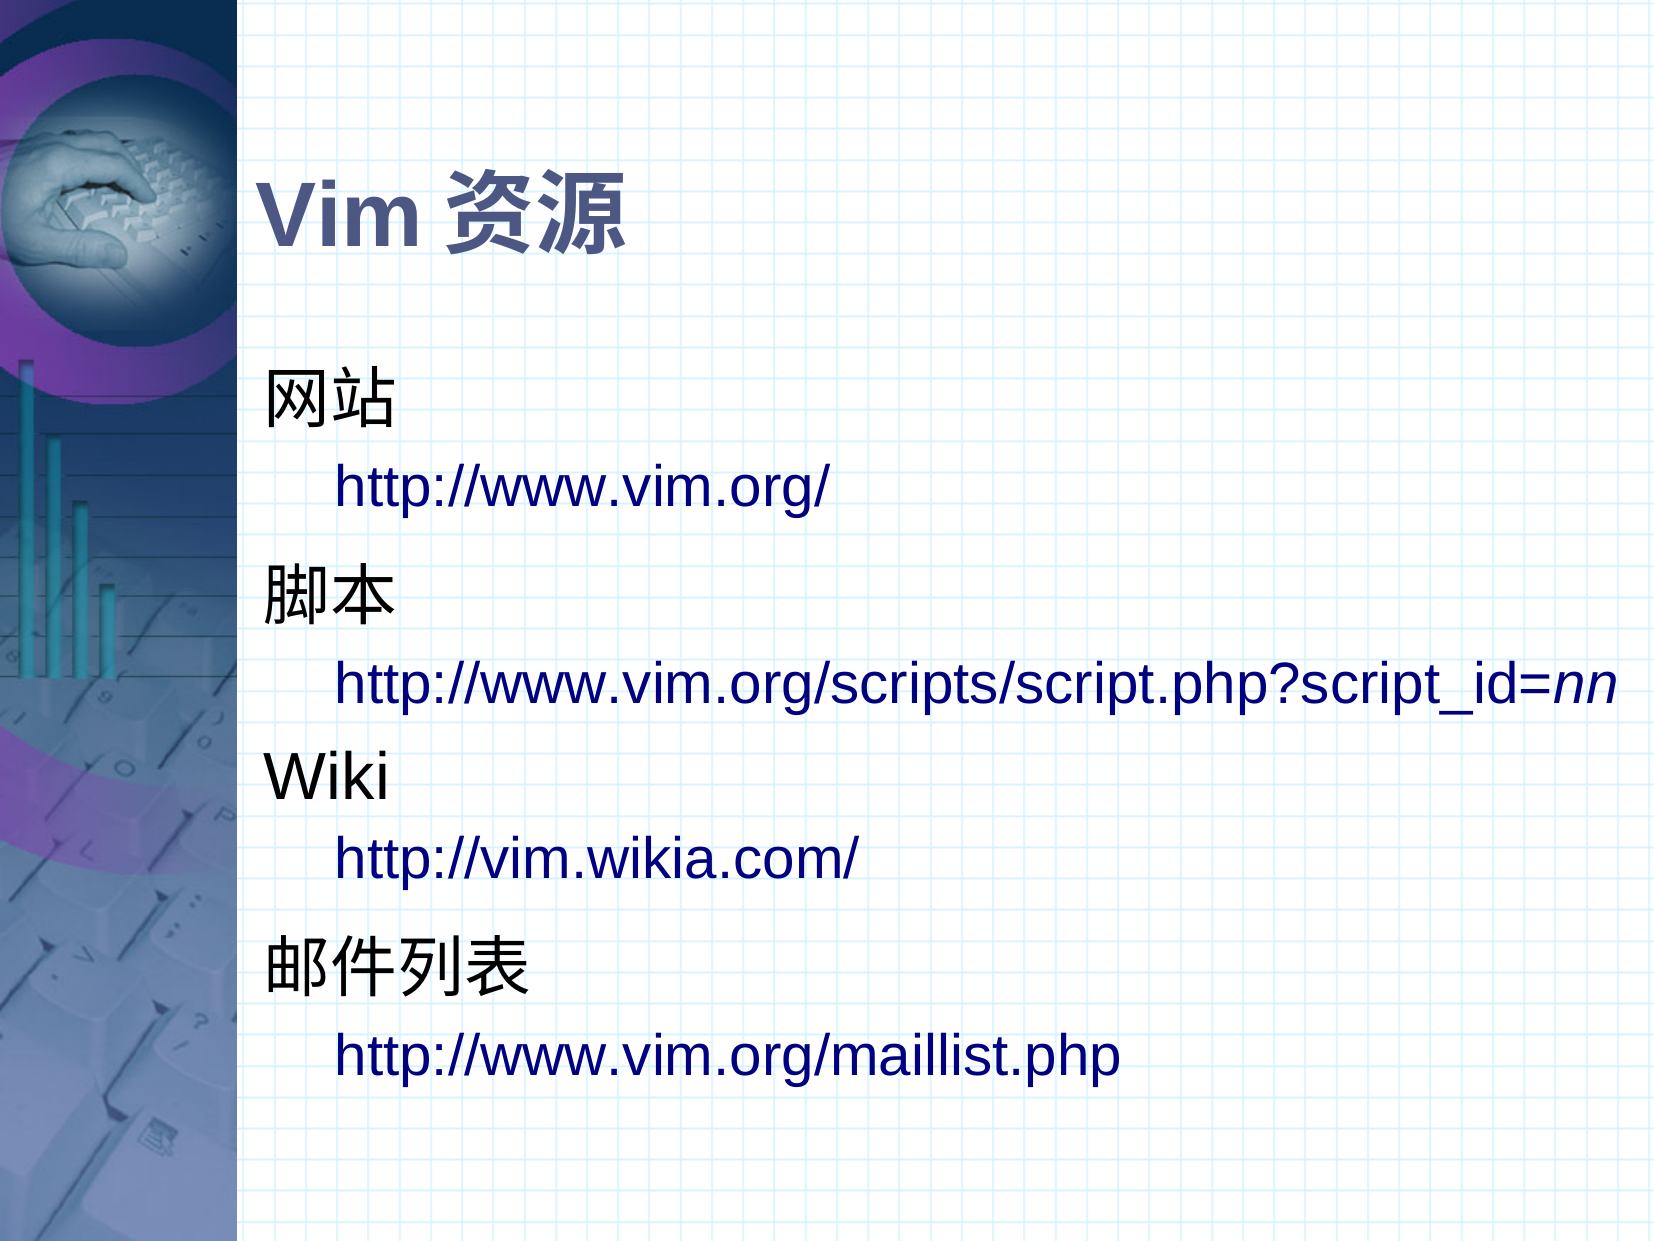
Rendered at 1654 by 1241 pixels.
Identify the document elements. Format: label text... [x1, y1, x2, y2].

list 网站 http://www.vim.org/ 脚本 http://www.vim.org/scripts/script.php?script_id=nn Wiki http://vim.wikia.com/ 邮件列表 http://www.vim.org/maillist.php [254, 344, 1640, 1112]
picture [0, 0, 1654, 1241]
title Vim资源 [254, 110, 1640, 303]
